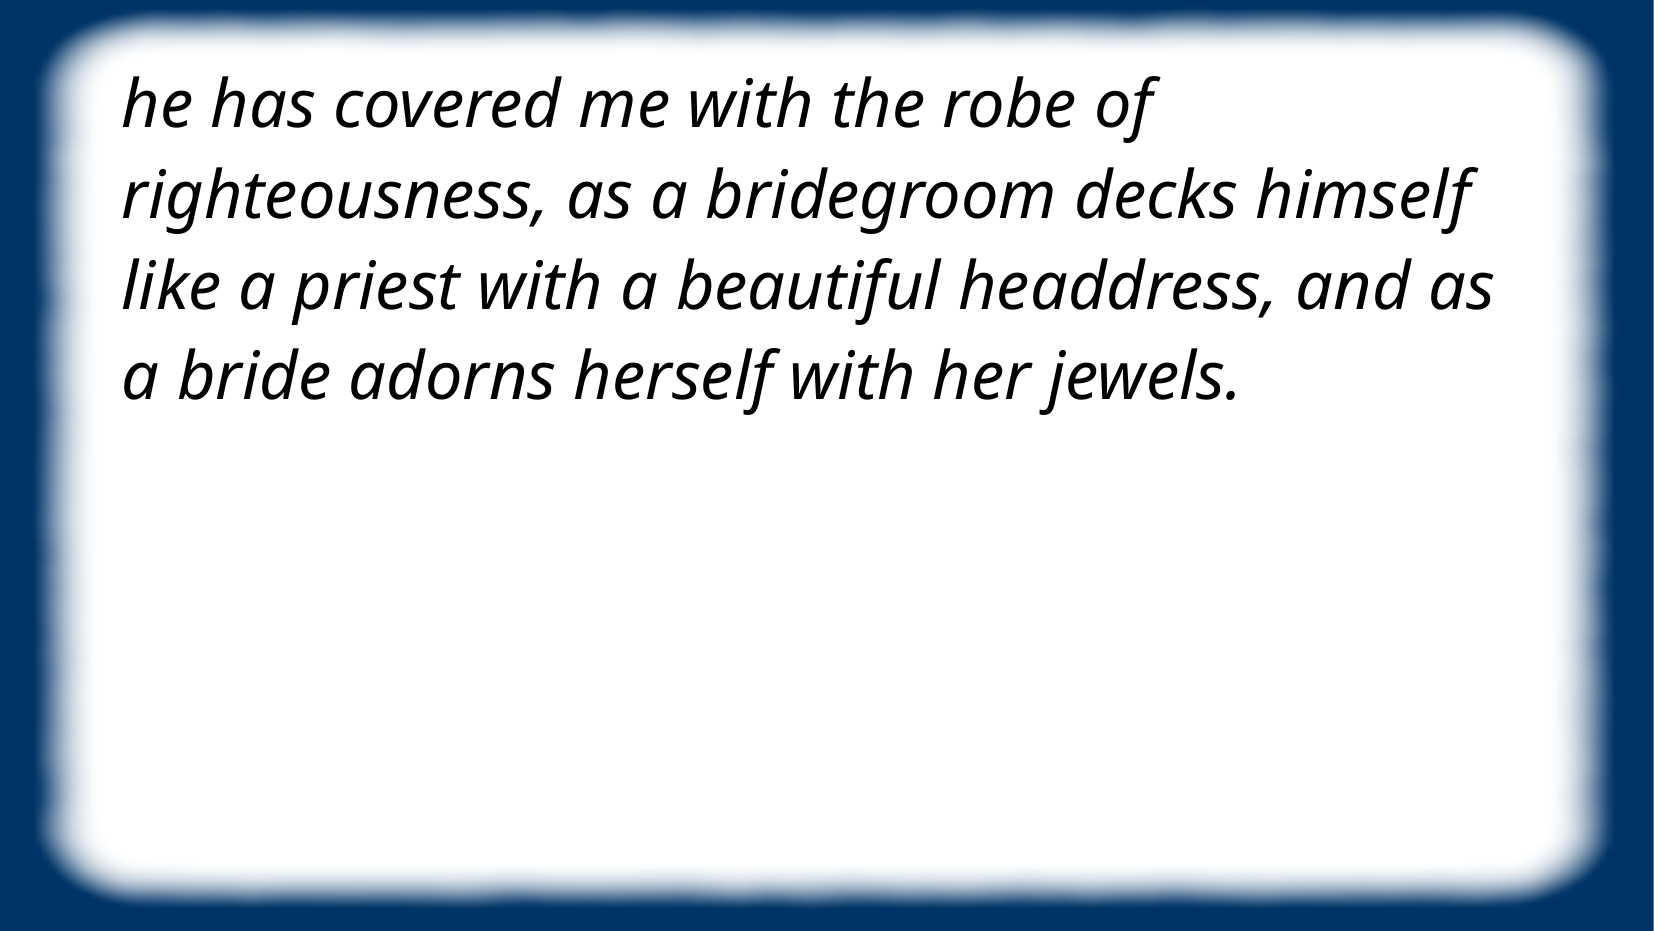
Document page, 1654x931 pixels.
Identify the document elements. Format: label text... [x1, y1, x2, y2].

text_box he has covered me with the robe of righteousness, as a bridegroom decks himself like a priest with a beautiful headdress, and as a bride adorns herself with her jewels. [107, 48, 1533, 424]
picture [0, 0, 1654, 931]
